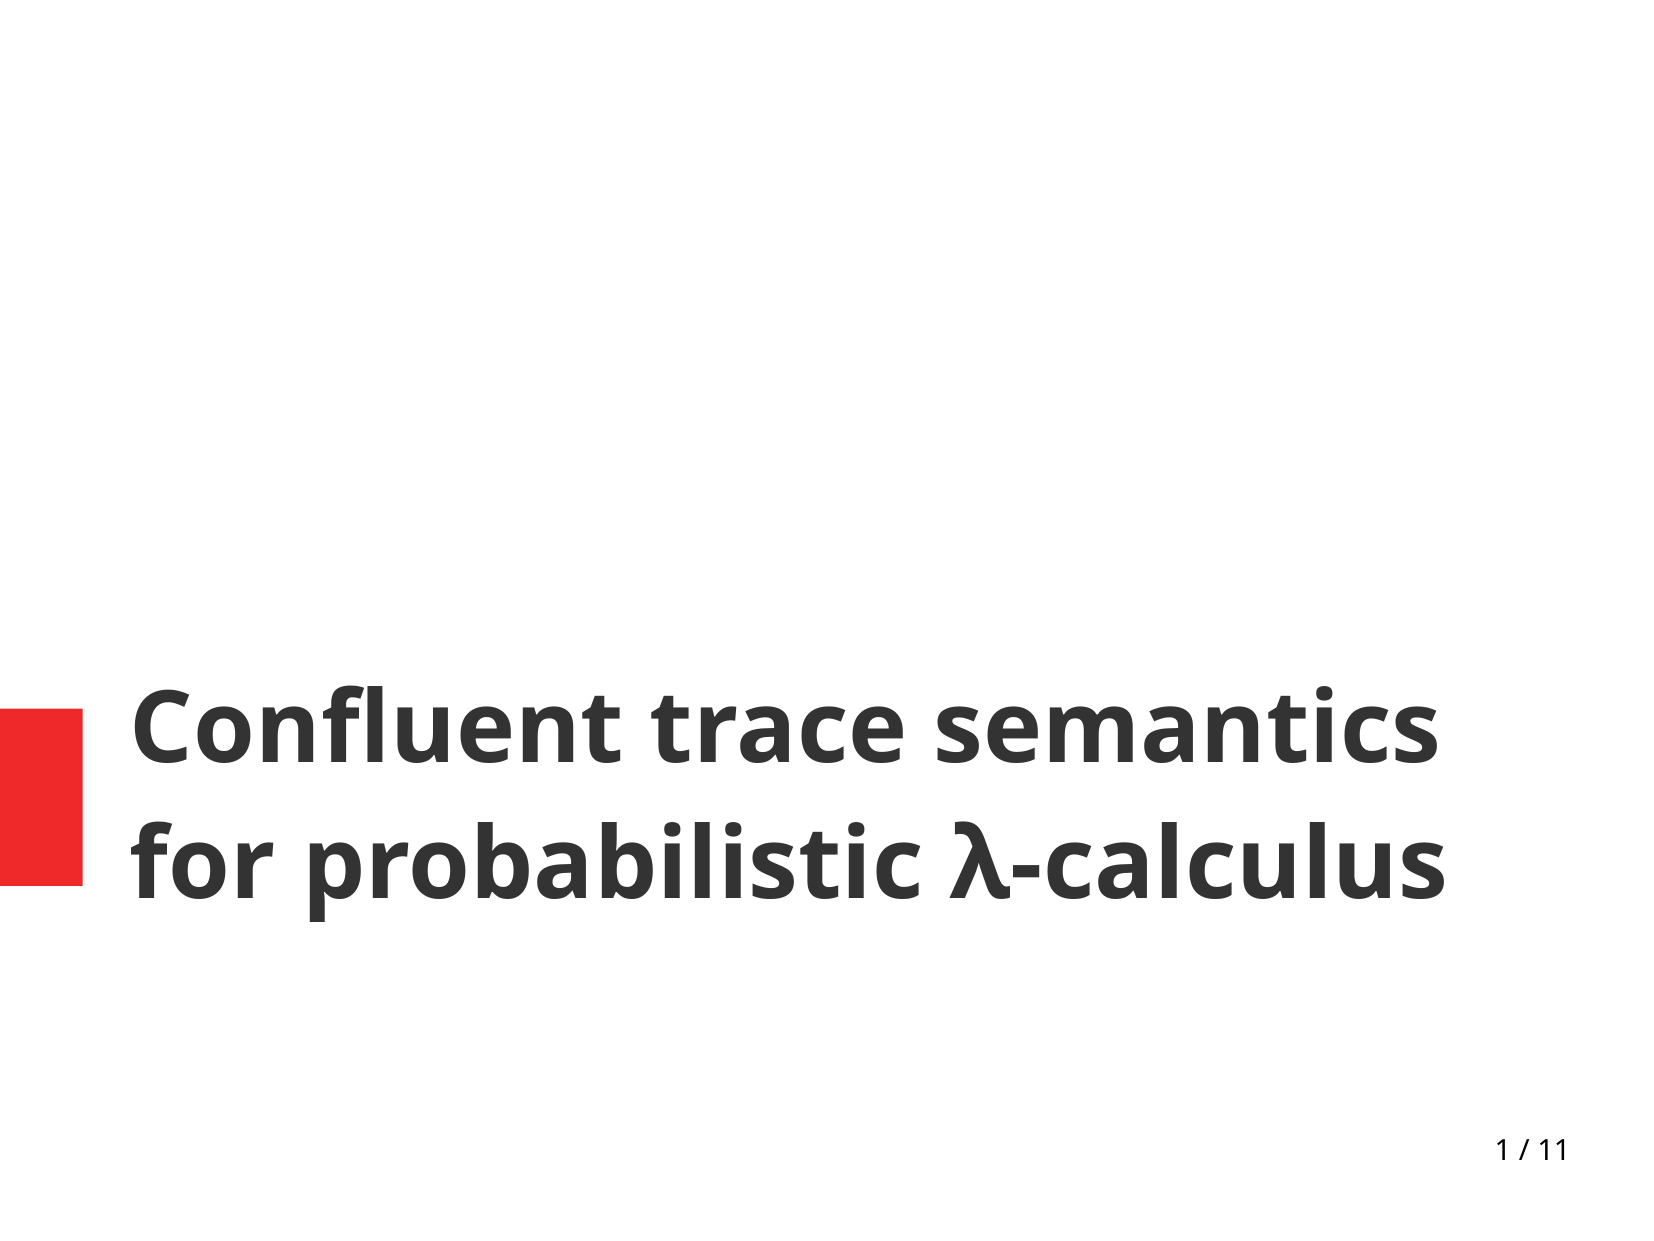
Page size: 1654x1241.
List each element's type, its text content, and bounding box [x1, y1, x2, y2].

title Confluent trace semantics for probabilistic λ-calculus [129, 616, 1536, 966]
